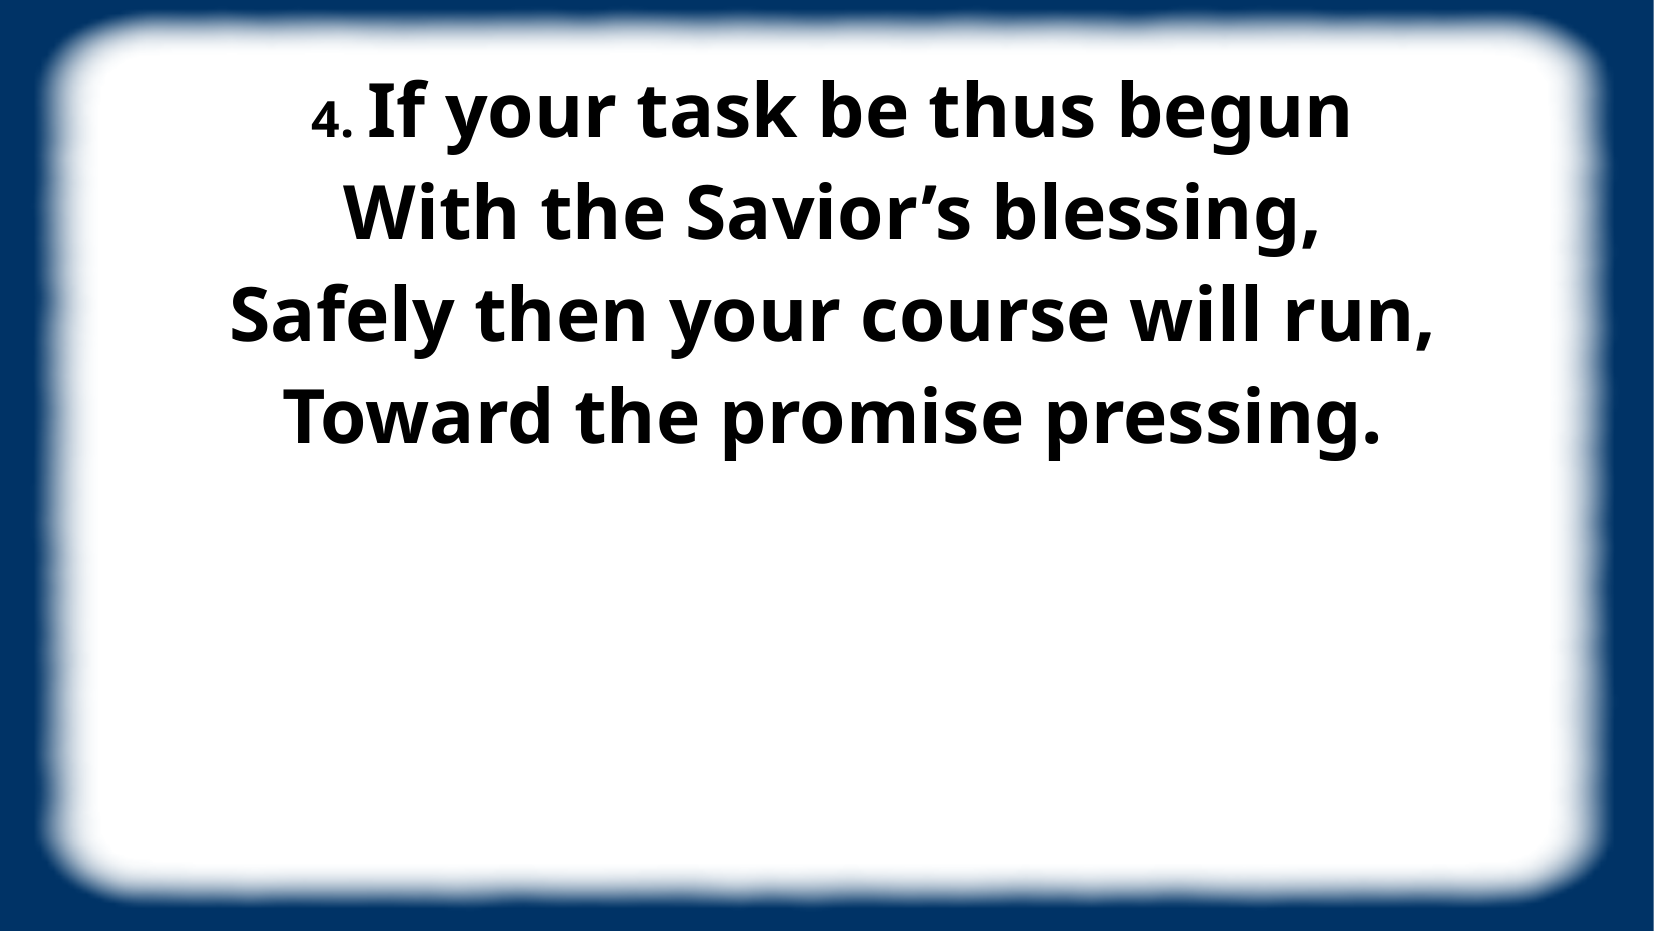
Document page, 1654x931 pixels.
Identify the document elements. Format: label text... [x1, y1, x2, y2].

text_box 4. If your task be thus begun With the Savior’s blessing, Safely then your course will run, Toward the promise pressing. [150, 49, 1516, 464]
picture [0, 0, 1654, 931]
